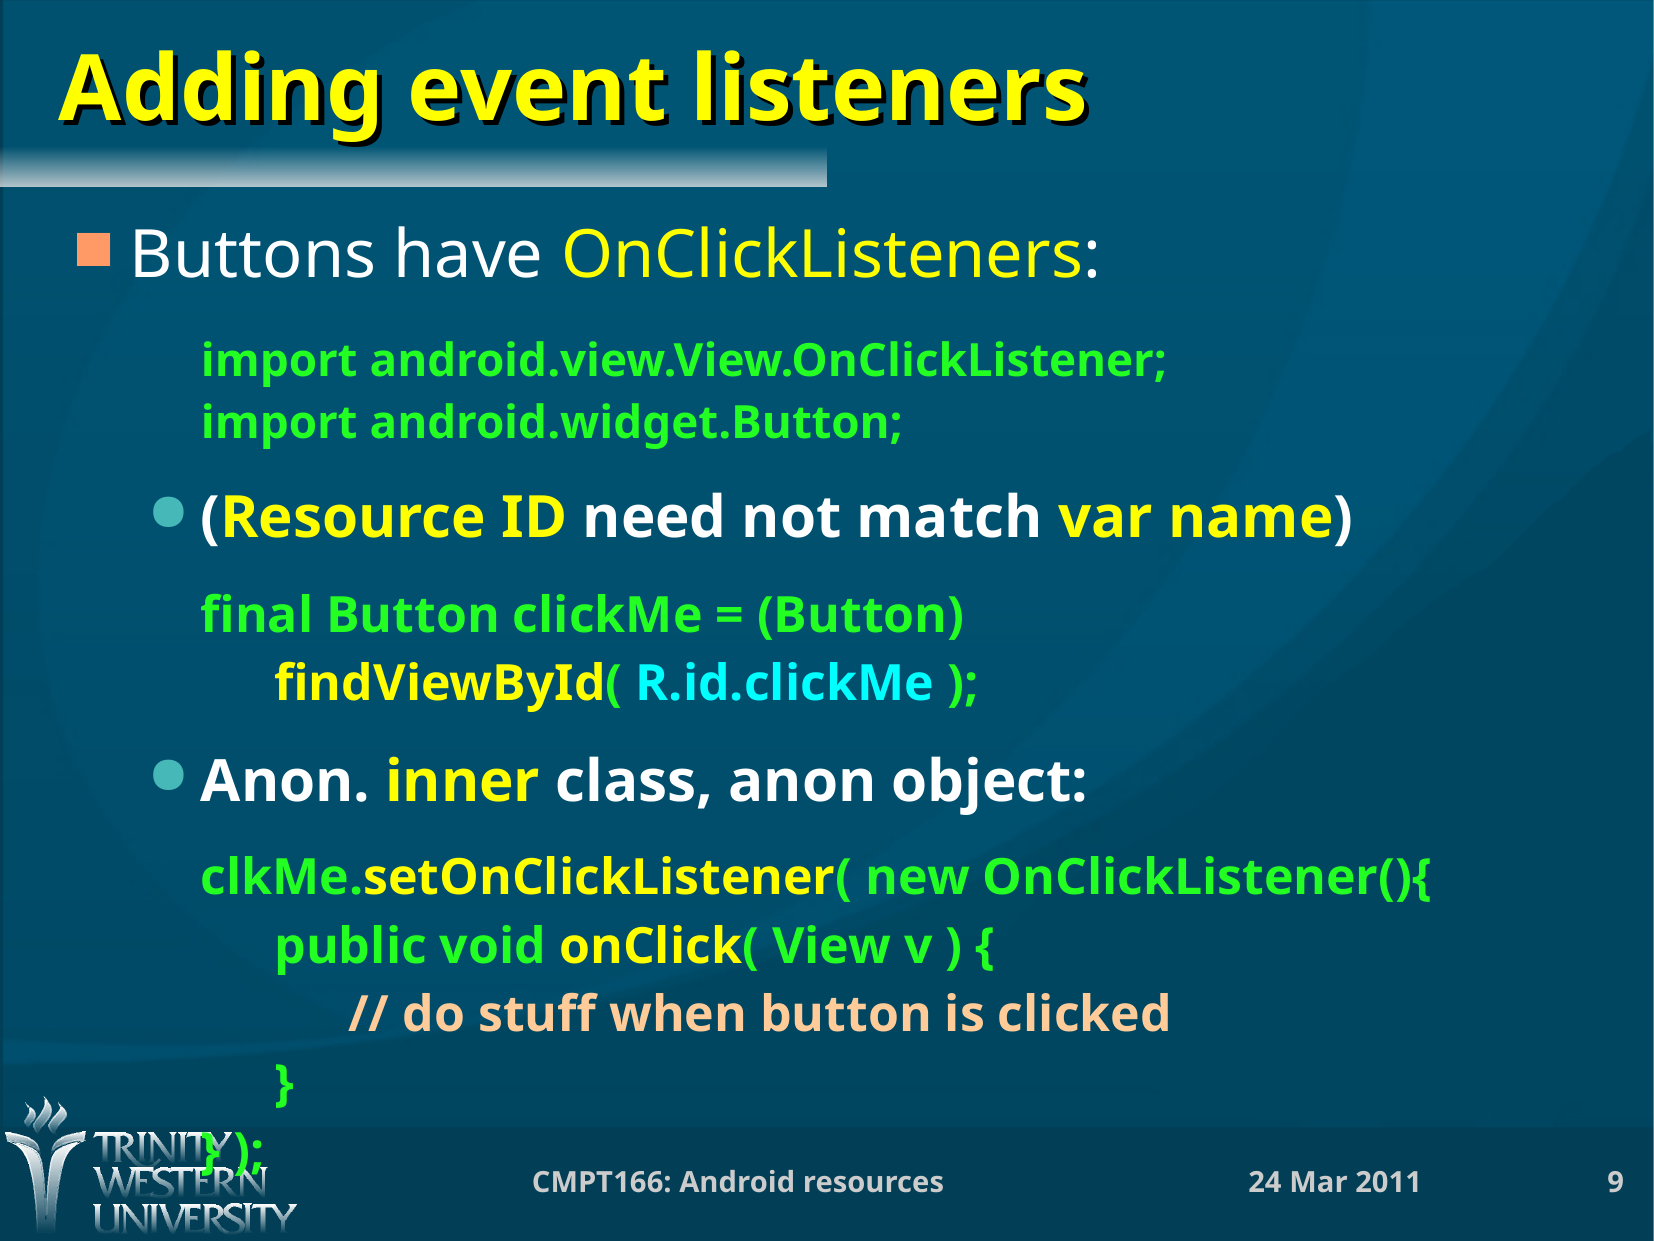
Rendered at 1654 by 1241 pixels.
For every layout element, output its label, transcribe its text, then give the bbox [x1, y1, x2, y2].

picture [38, 1227, 54, 1232]
list Buttons have OnClickListeners: import android.view.View.OnClickListener; import android.widget.Button; (Resource ID need not match var name) final Button clickMe = (Button) findViewById( R.id.clickMe ); Anon. inner class, anon object: clkMe.setOnClickListener( new OnClickListener(){ public void onClick( View v ) { // do stuff when button is clicked } } ); [59, 206, 1625, 1059]
title Adding event listeners [59, 19, 1595, 148]
